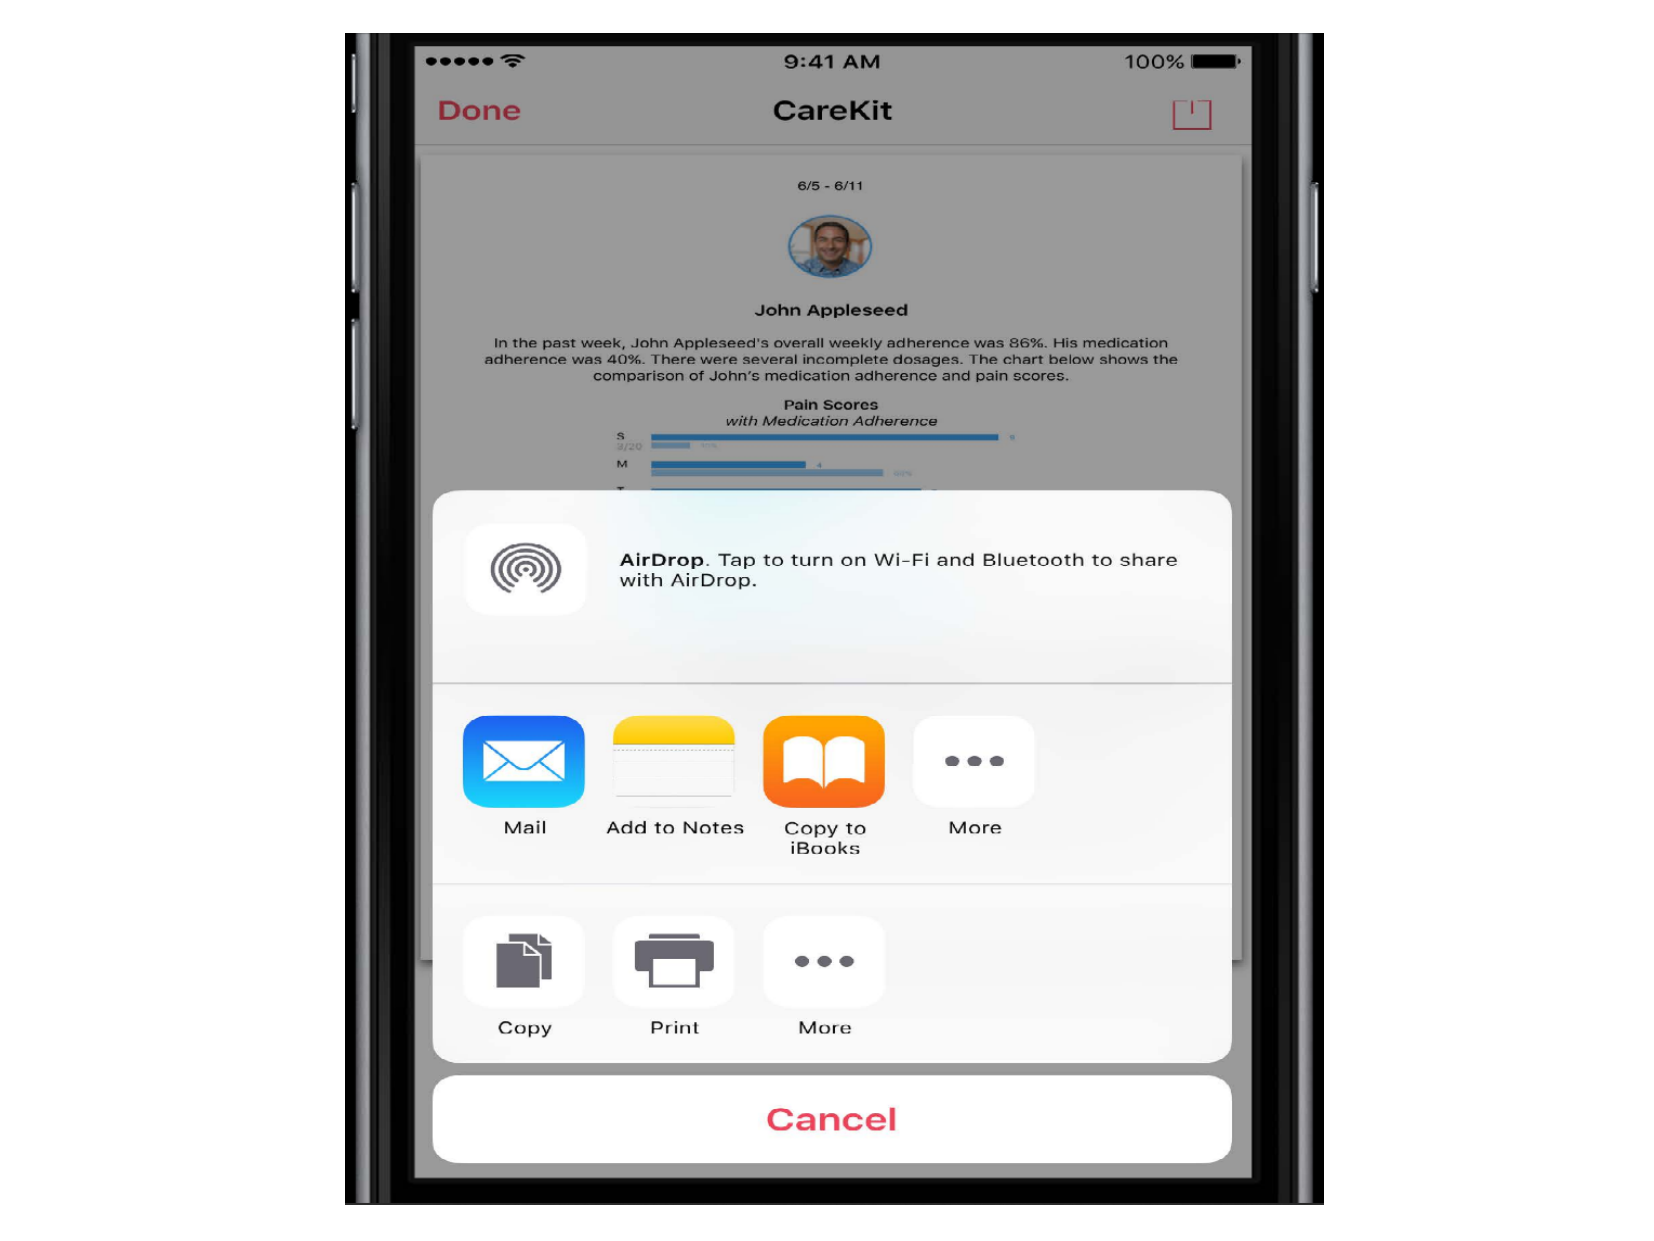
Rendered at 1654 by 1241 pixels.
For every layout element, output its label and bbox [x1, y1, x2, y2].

picture [345, 33, 1324, 1205]
